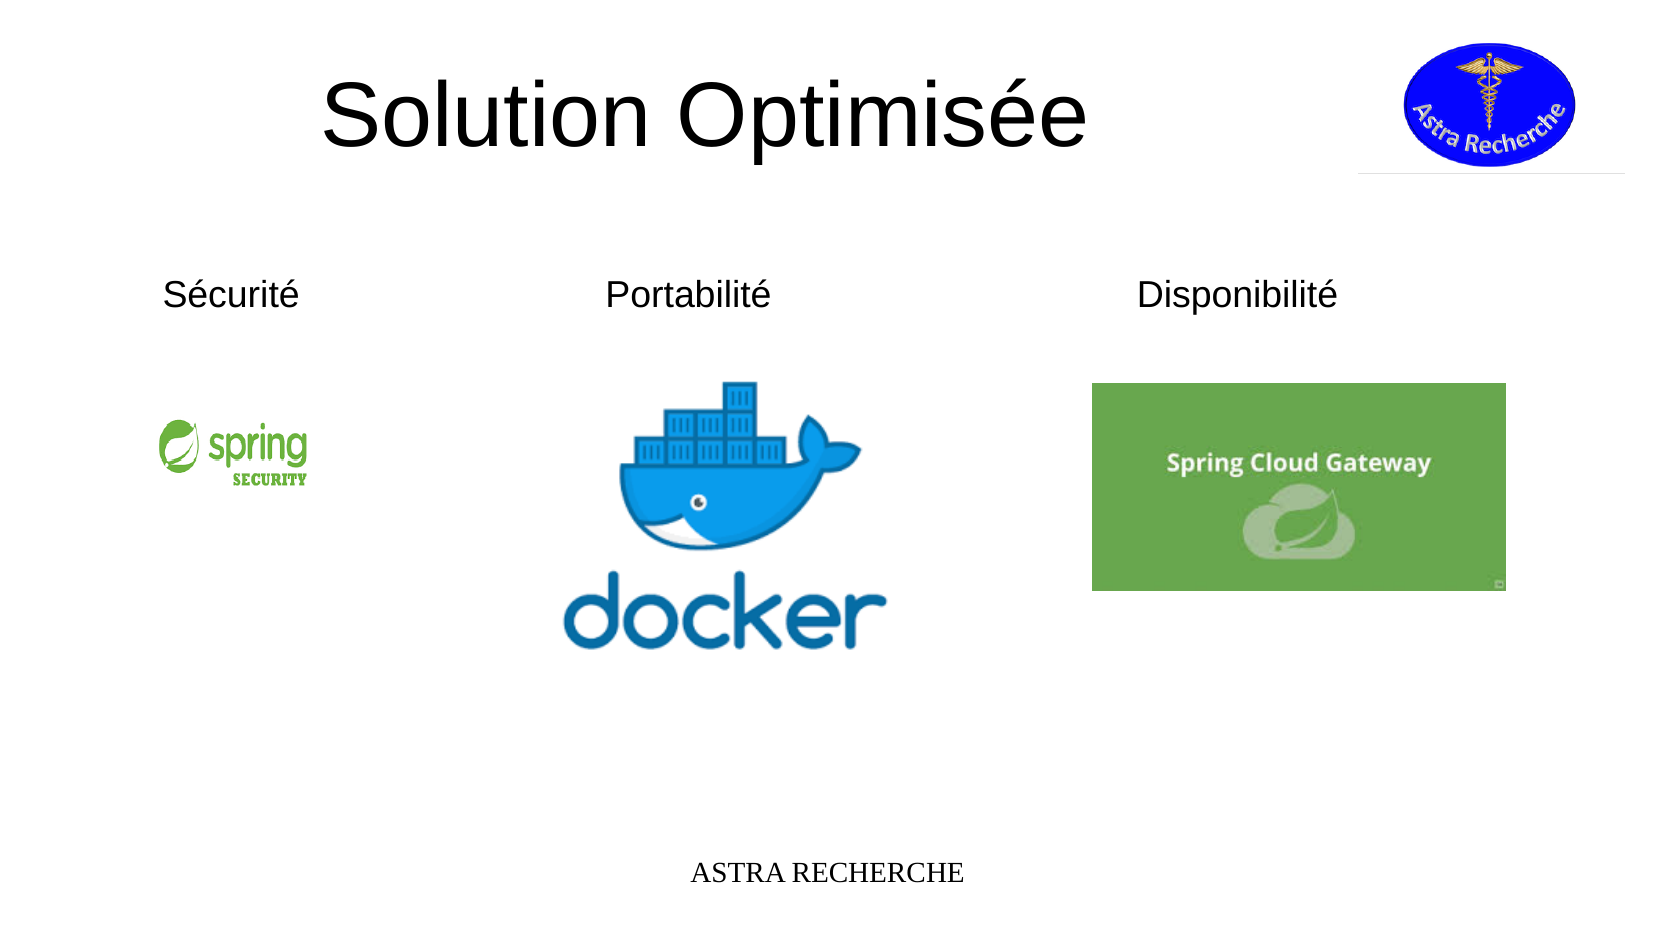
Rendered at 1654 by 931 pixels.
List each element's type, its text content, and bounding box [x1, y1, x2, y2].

text_box Sécurité [147, 265, 414, 323]
text_box Disponibilité [1122, 265, 1388, 323]
picture [1358, 29, 1625, 178]
picture [1092, 383, 1506, 591]
picture [535, 354, 916, 678]
title Solution Optimisée [82, 37, 1329, 193]
text_box Portabilité [590, 265, 857, 323]
picture [118, 354, 355, 532]
